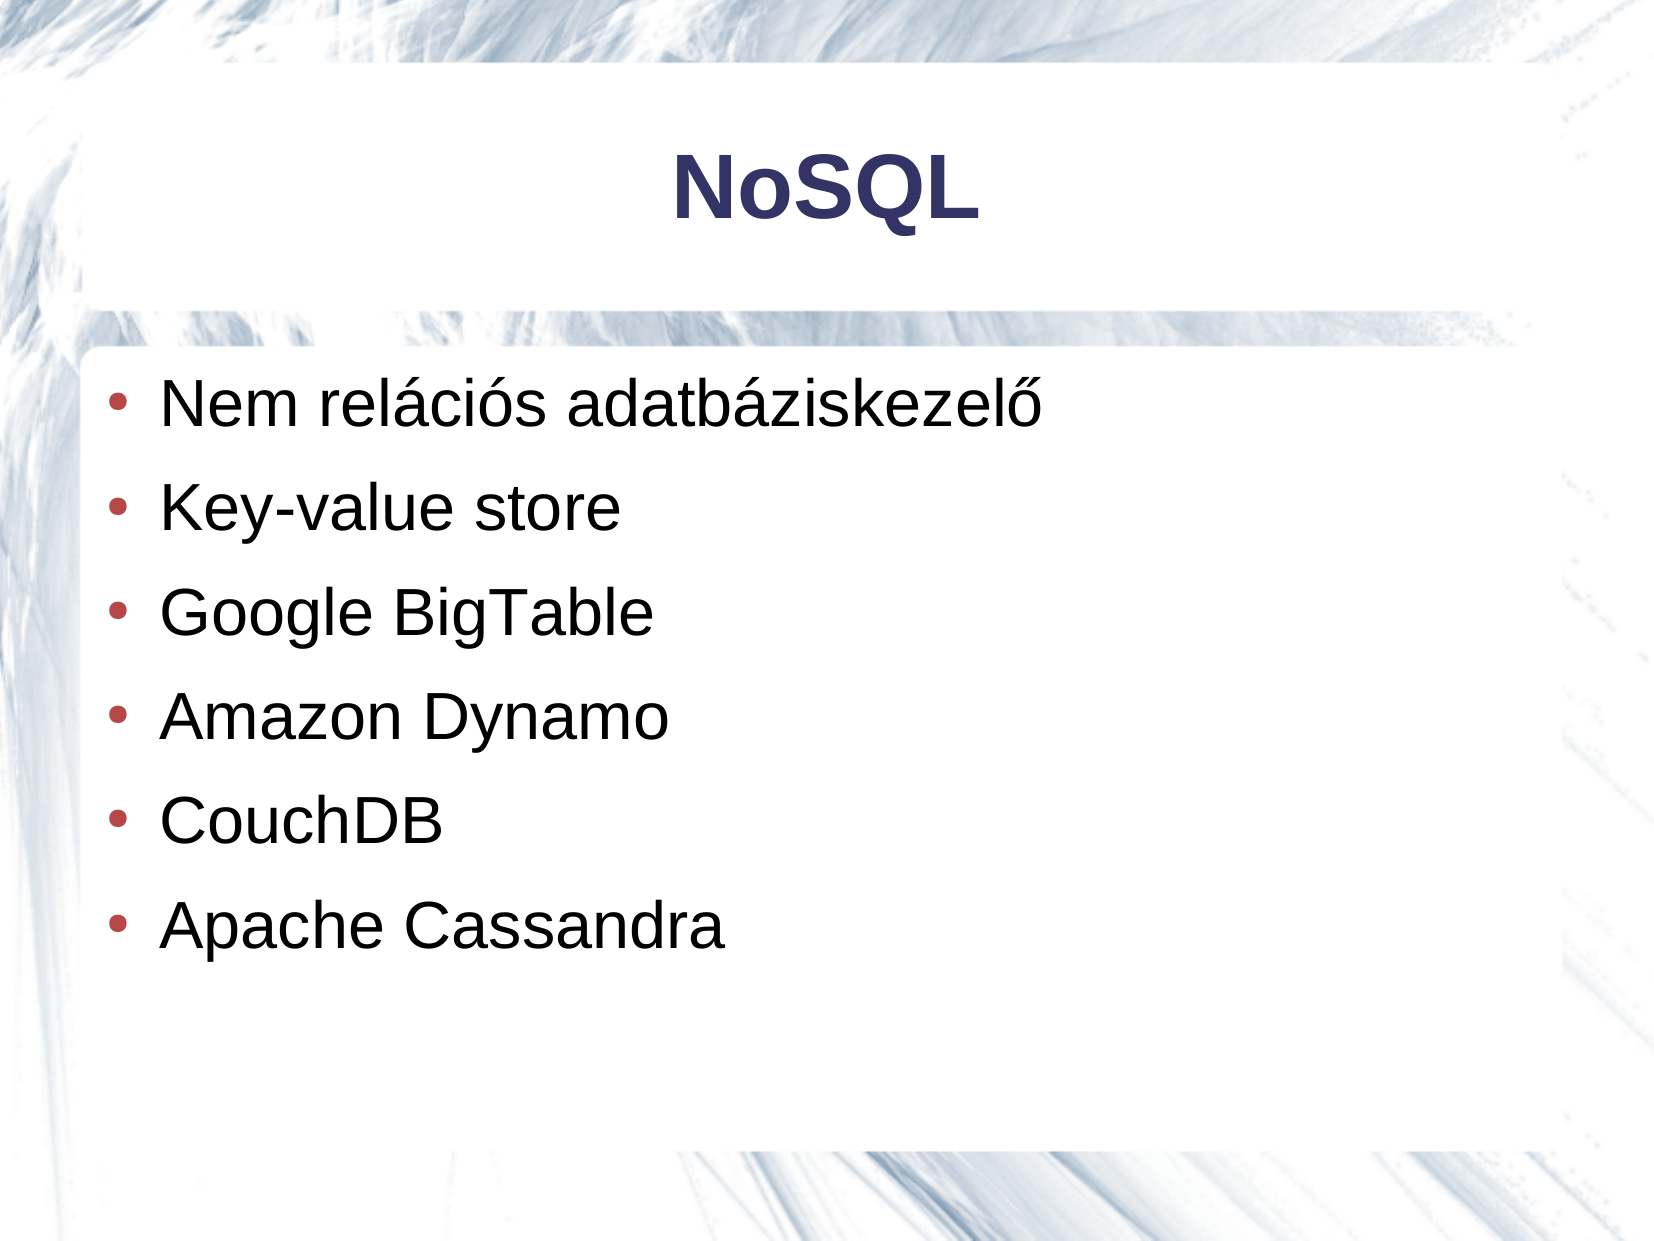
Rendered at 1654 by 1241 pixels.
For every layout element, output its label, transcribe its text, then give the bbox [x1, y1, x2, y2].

title NoSQL [82, 73, 1571, 302]
picture [0, 0, 1654, 1241]
list Nem relációs adatbáziskezelő Key-value store Google BigTable Amazon Dynamo CouchDB Apache Cassandra [88, 366, 1536, 1185]
